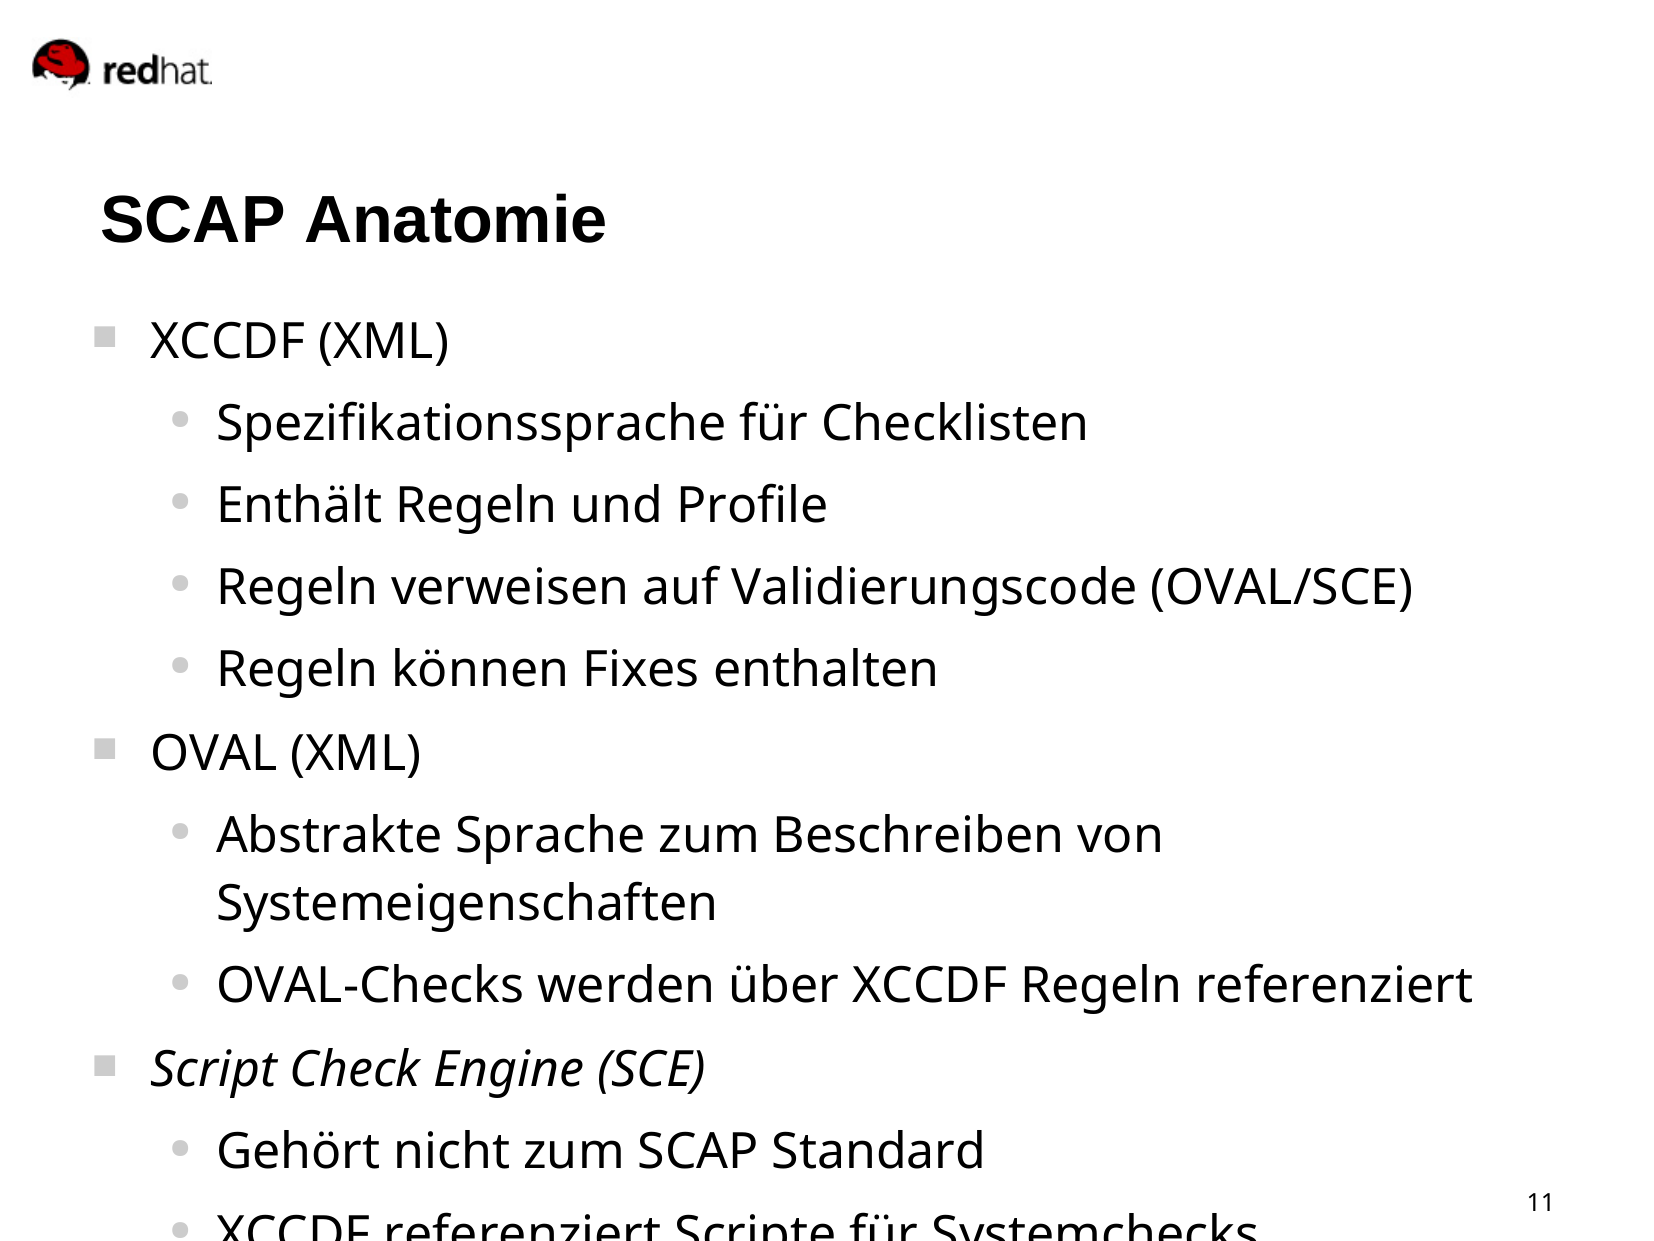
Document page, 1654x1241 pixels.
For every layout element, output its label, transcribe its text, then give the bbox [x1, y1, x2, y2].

list XCCDF (XML) Spezifikationssprache für Checklisten Enthält Regeln und Profile Regeln verweisen auf Validierungscode (OVAL/SCE) Regeln können Fixes enthalten OVAL (XML) Abstrakte Sprache zum Beschreiben von Systemeigenschaften OVAL-Checks werden über XCCDF Regeln referenziert Script Check Engine (SCE) Gehört nicht zum SCAP Standard XCCDF referenziert Scripte für Systemchecks [94, 304, 1500, 1241]
picture [31, 37, 212, 98]
title SCAP Anatomie [100, 164, 1506, 275]
